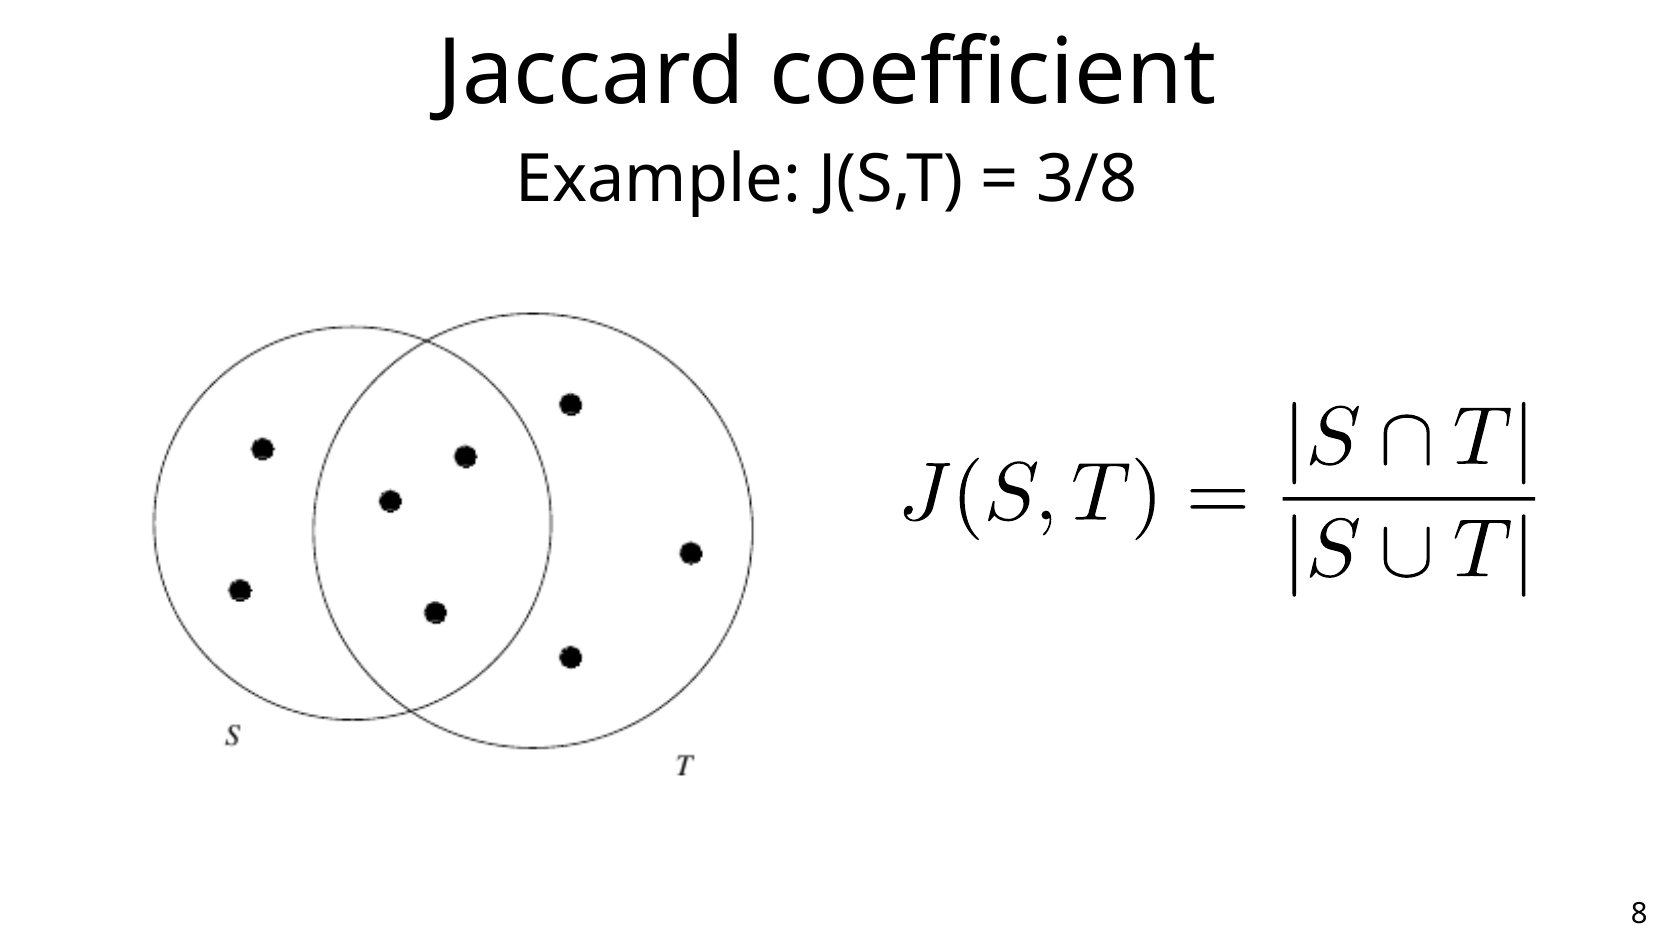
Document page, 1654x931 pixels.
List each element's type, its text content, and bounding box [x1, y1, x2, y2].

title Jaccard coefficient Example: J(S,T) = 3/8 [82, 1, 1571, 226]
text_box [897, 401, 1536, 597]
picture [75, 299, 840, 798]
